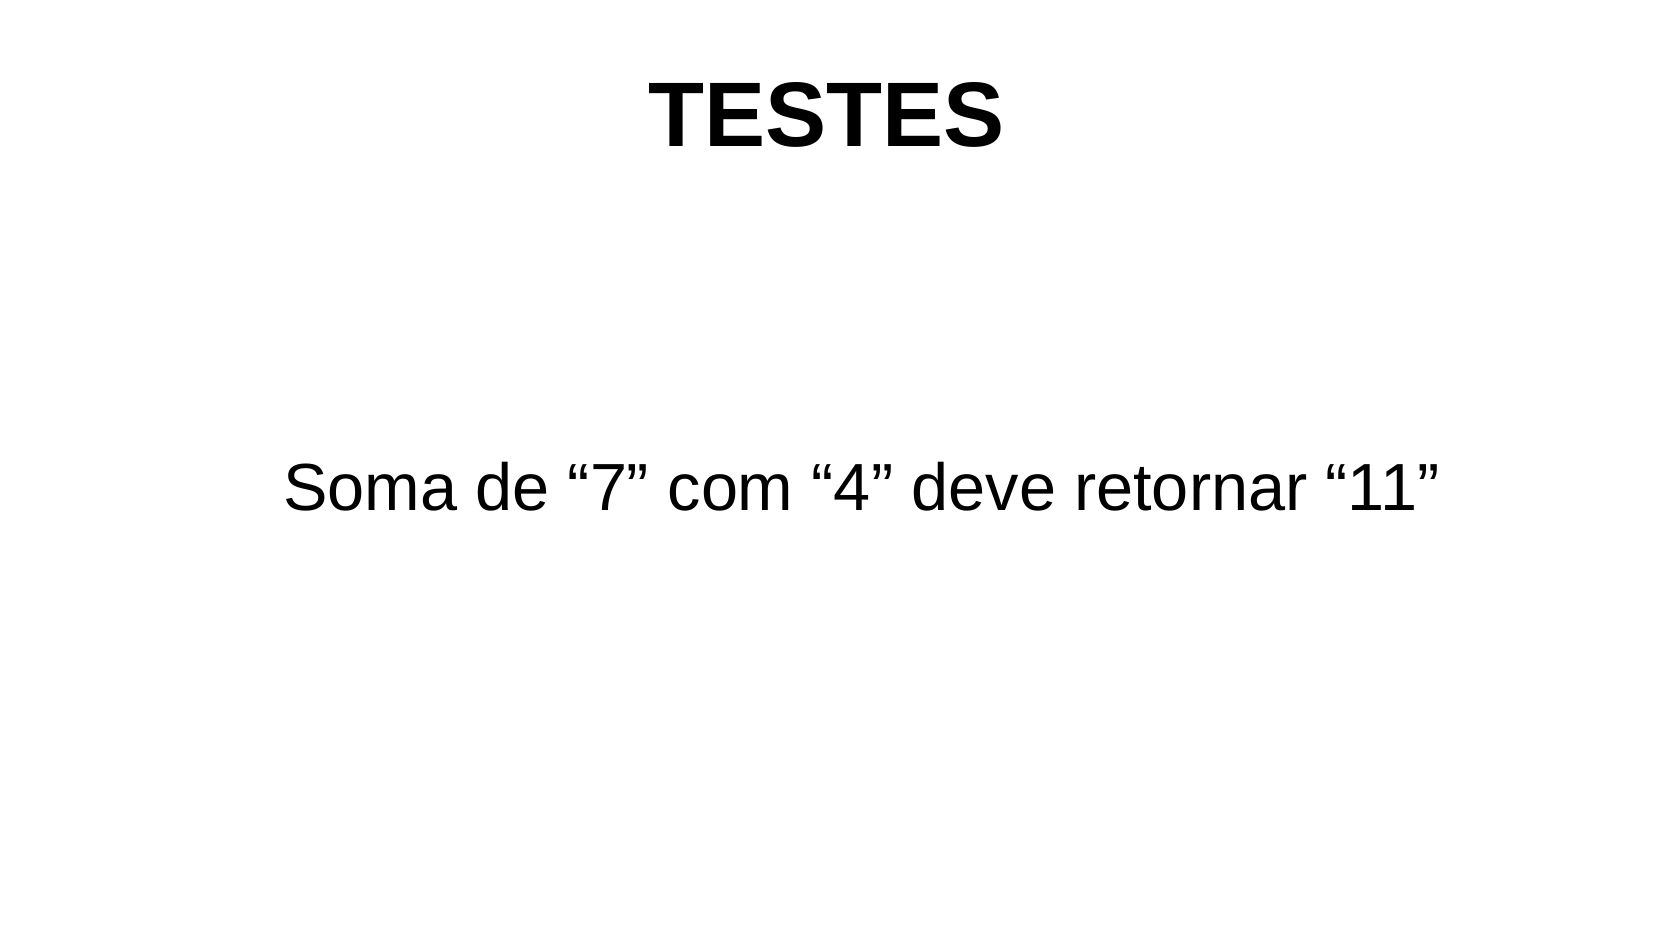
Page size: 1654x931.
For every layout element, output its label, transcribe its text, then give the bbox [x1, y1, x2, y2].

title TESTES [82, 37, 1571, 193]
list Soma de “7” com “4” deve retornar “11” [82, 217, 1571, 758]
